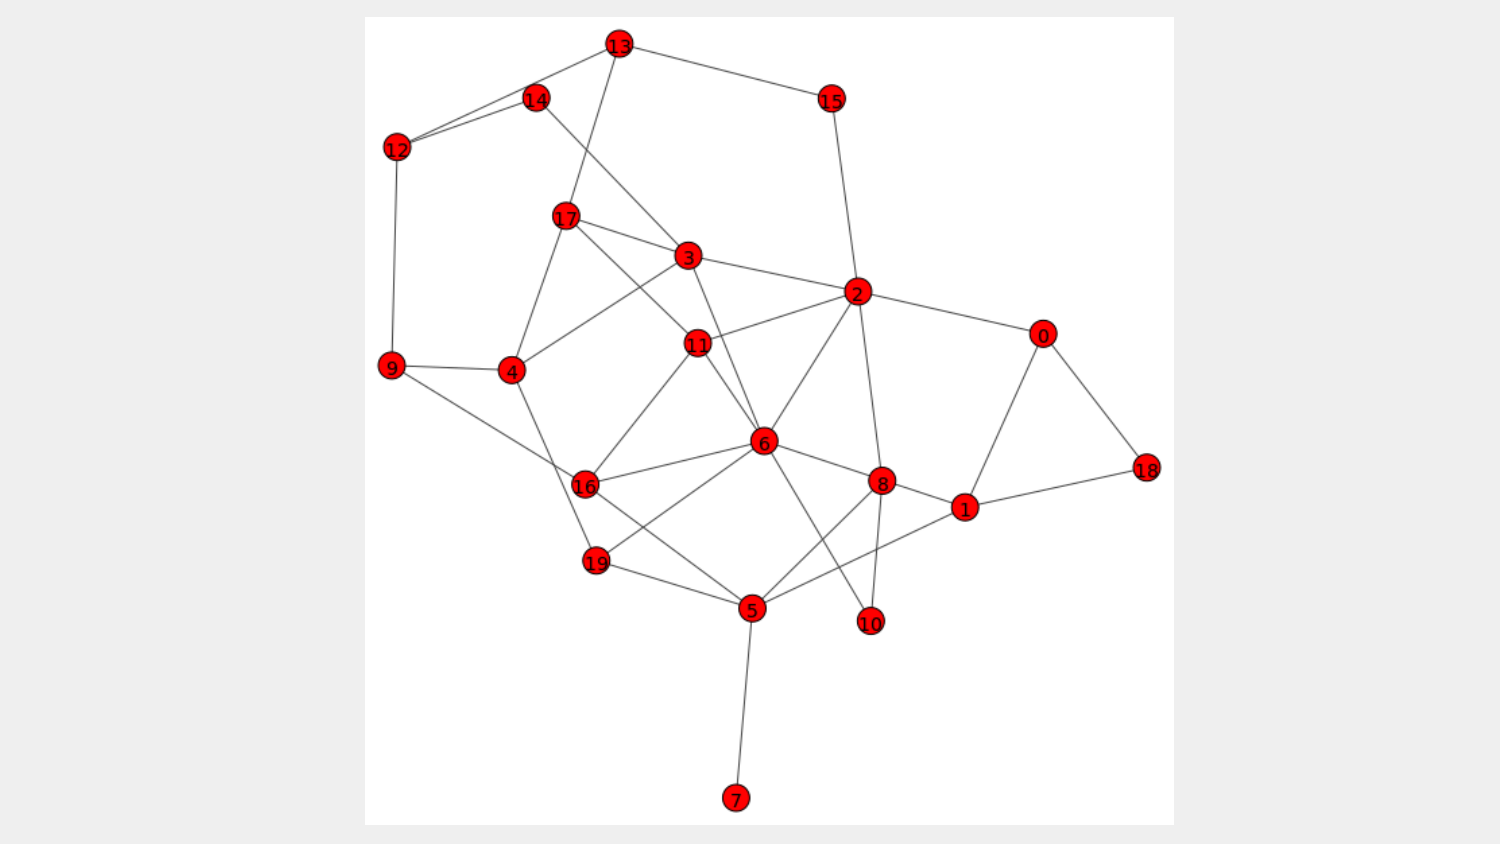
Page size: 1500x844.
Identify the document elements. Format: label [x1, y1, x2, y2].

picture [365, 17, 1174, 826]
